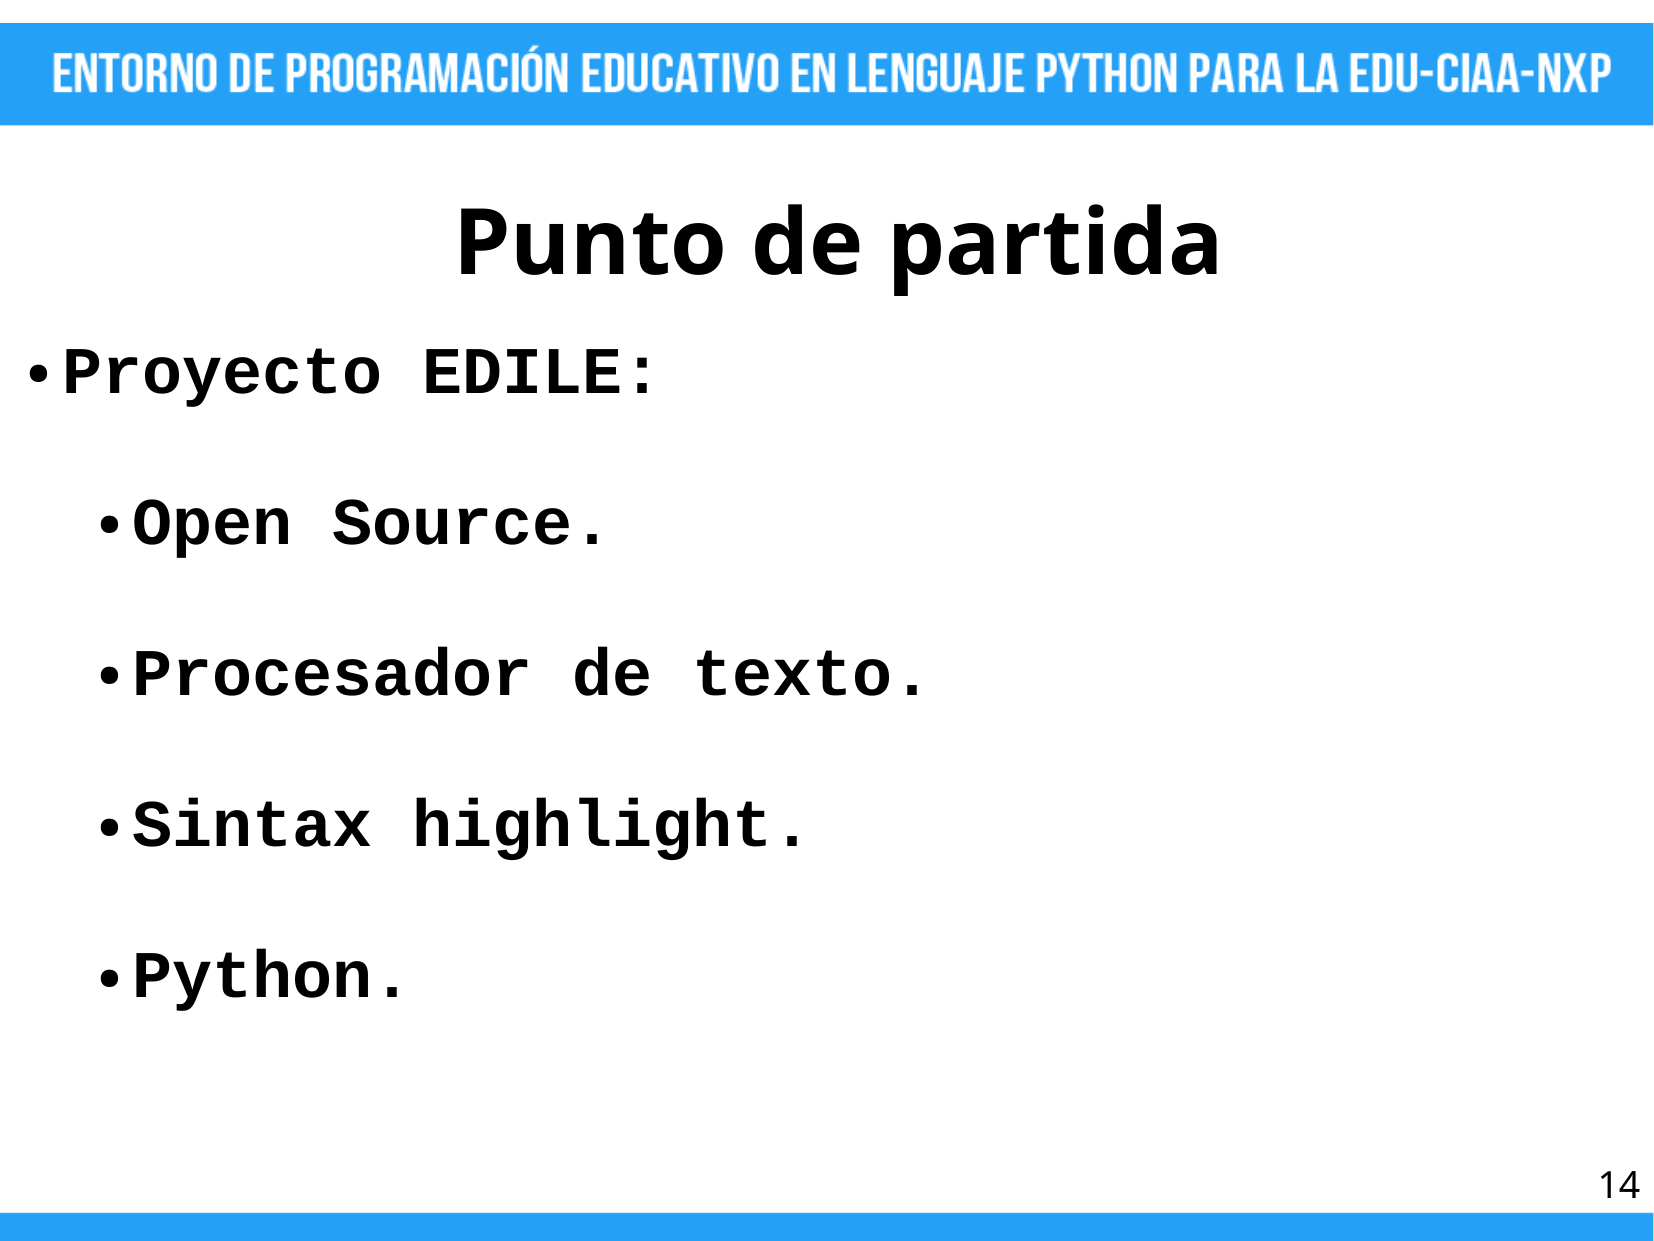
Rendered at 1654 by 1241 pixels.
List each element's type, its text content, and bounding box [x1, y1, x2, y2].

title Punto de partida [94, 135, 1583, 343]
text_box 14 [1582, 1151, 1654, 1241]
text_box Proyecto EDILE: Open Source. Procesador de texto. Sintax highlight. Python. [11, 330, 1394, 1101]
picture [0, 23, 1654, 1241]
